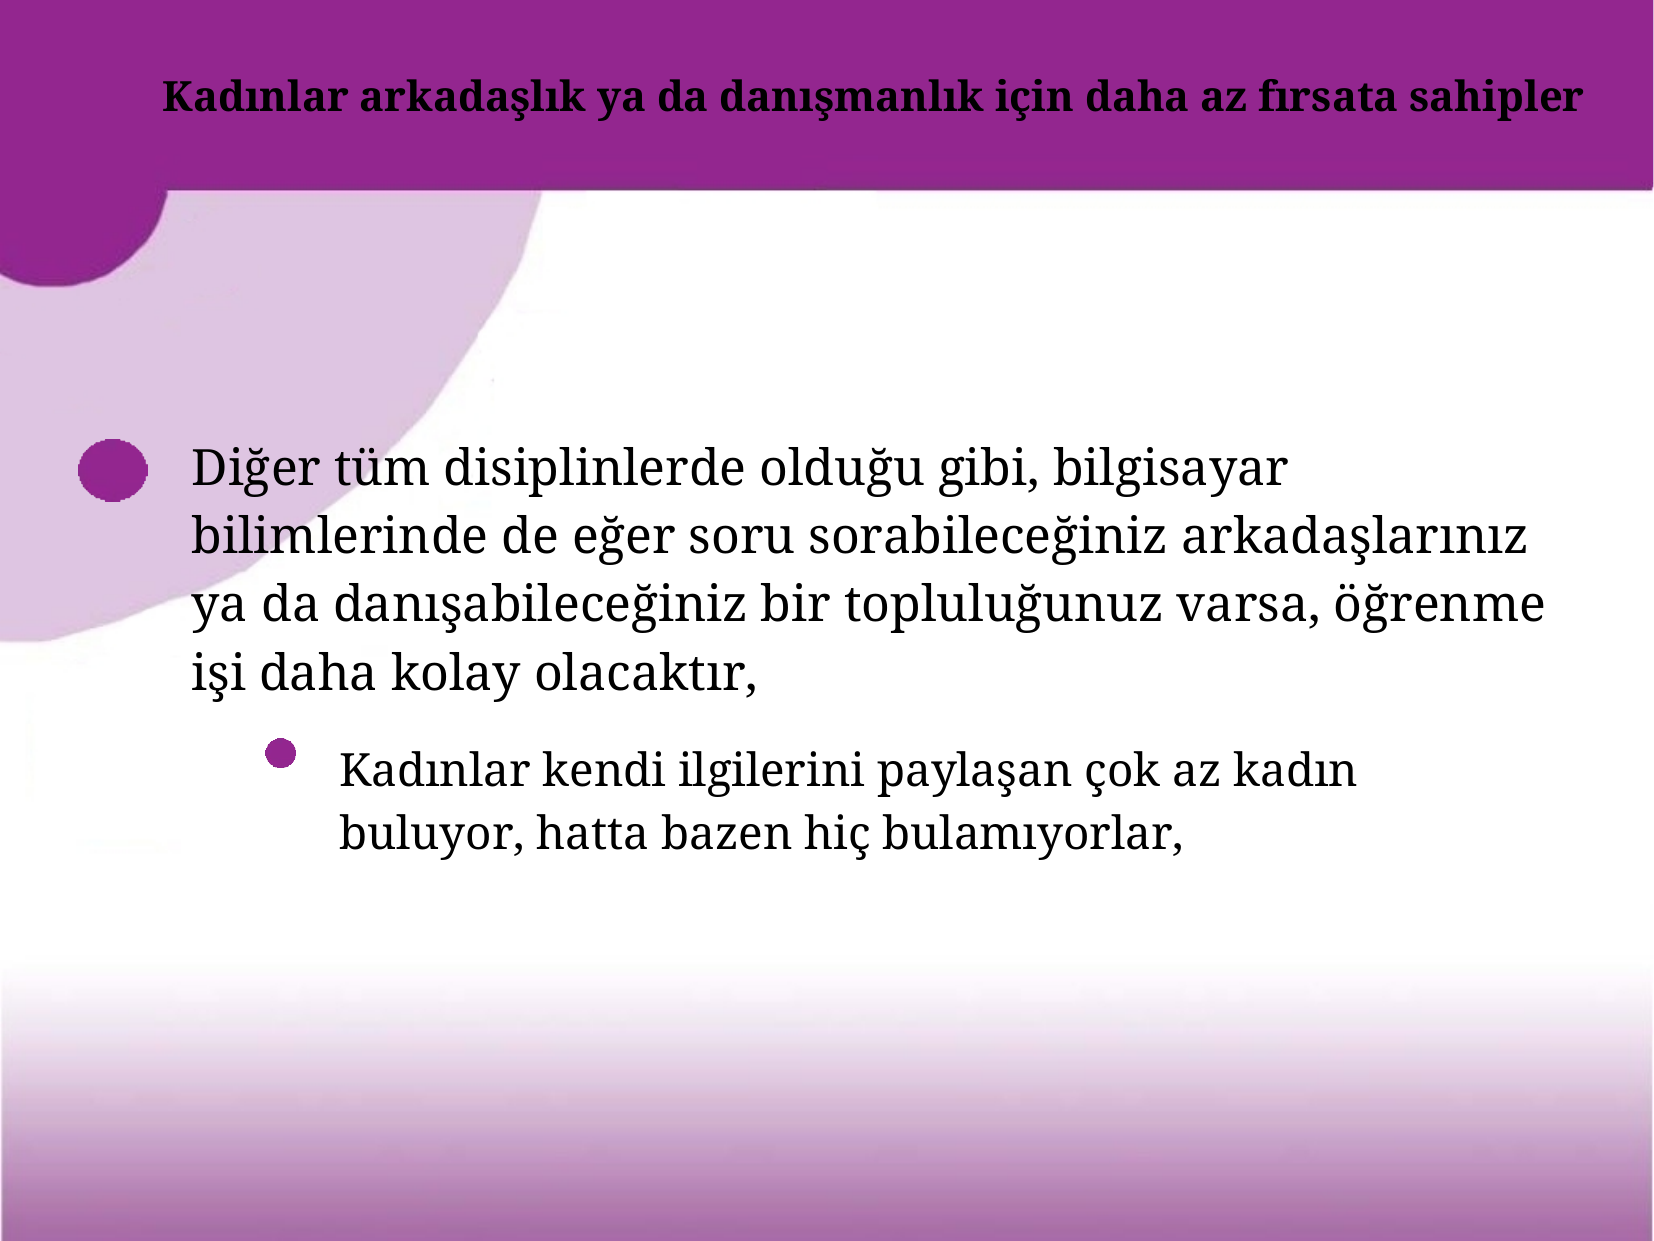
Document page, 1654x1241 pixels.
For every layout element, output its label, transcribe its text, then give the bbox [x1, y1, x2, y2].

text_box Diğer tüm disiplinlerde olduğu gibi, bilgisayar bilimlerinde de eğer soru sorabileceğiniz arkadaşlarınız ya da danışabileceğiniz bir topluluğunuz varsa, öğrenme işi daha kolay olacaktır, [177, 424, 1565, 672]
picture [0, 0, 1654, 1241]
text_box Kadınlar arkadaşlık ya da danışmanlık için daha az fırsata sahipler [147, 59, 1654, 171]
text_box Kadınlar kendi ilgilerini paylaşan çok az kadın buluyor, hatta bazen hiç bulamıyorlar, [324, 730, 1565, 852]
